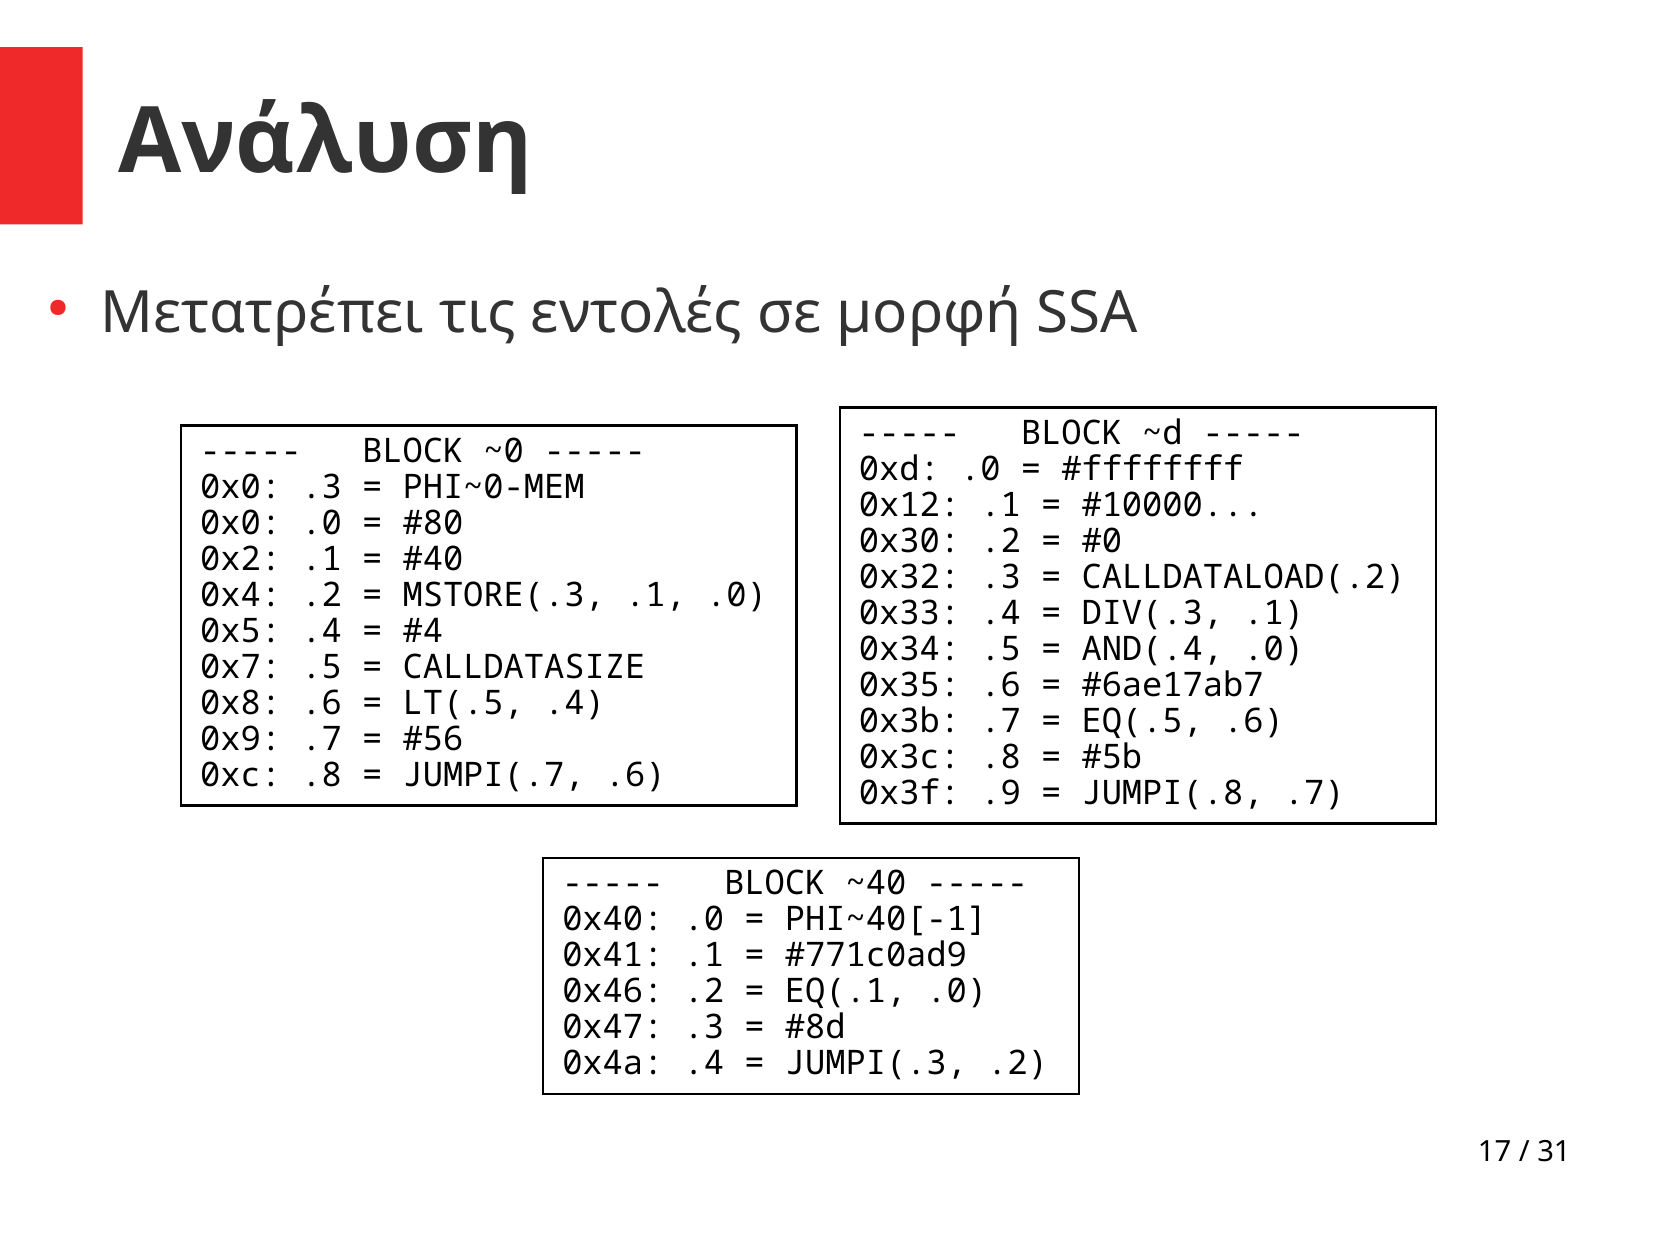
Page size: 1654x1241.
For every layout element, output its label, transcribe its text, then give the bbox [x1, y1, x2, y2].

title Ανάλυση [118, 33, 1571, 241]
list Μετατρέπει τις εντολές σε μορφή SSA [30, 270, 1621, 376]
picture [180, 406, 1438, 1096]
